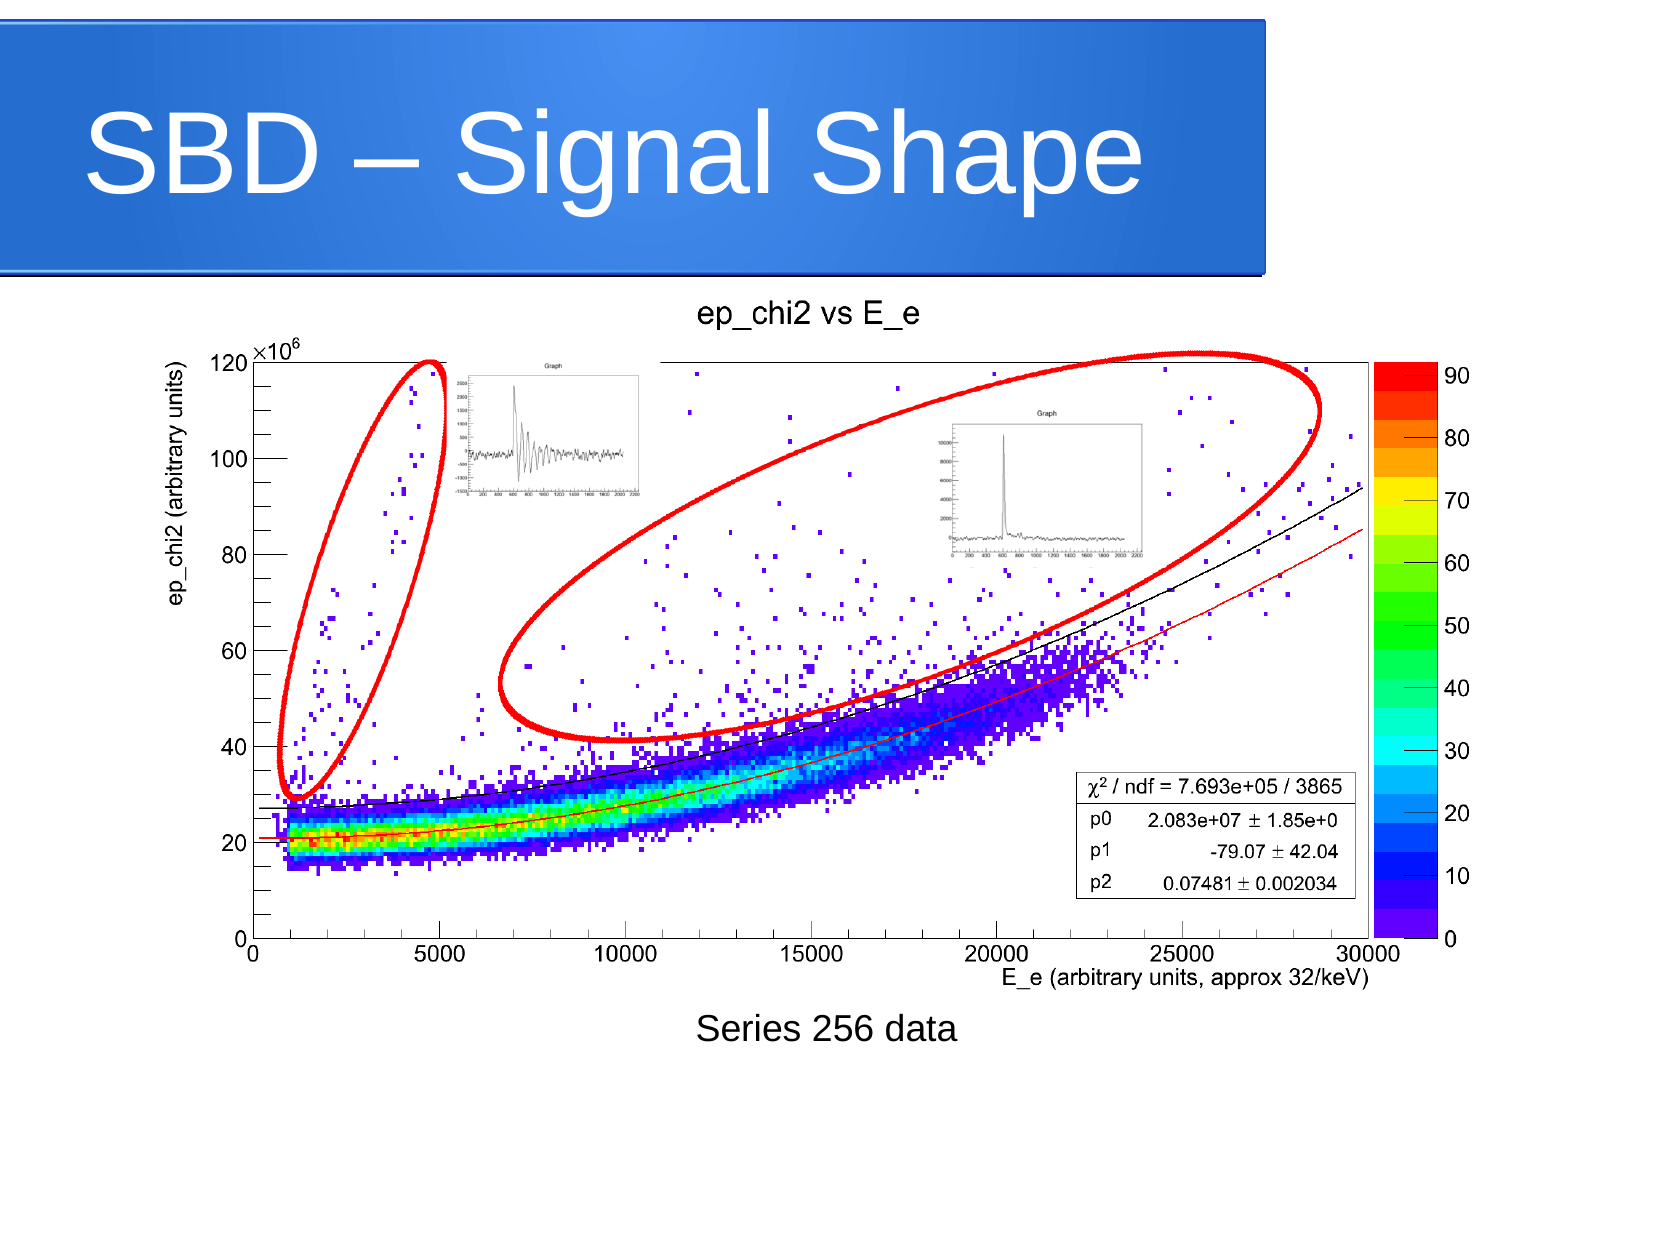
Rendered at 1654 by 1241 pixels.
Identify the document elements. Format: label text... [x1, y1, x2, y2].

title SBD – Signal Shape [82, 49, 1250, 257]
picture [0, 17, 1270, 282]
picture [114, 290, 1507, 1010]
text_box Series 256 data [680, 1000, 973, 1057]
